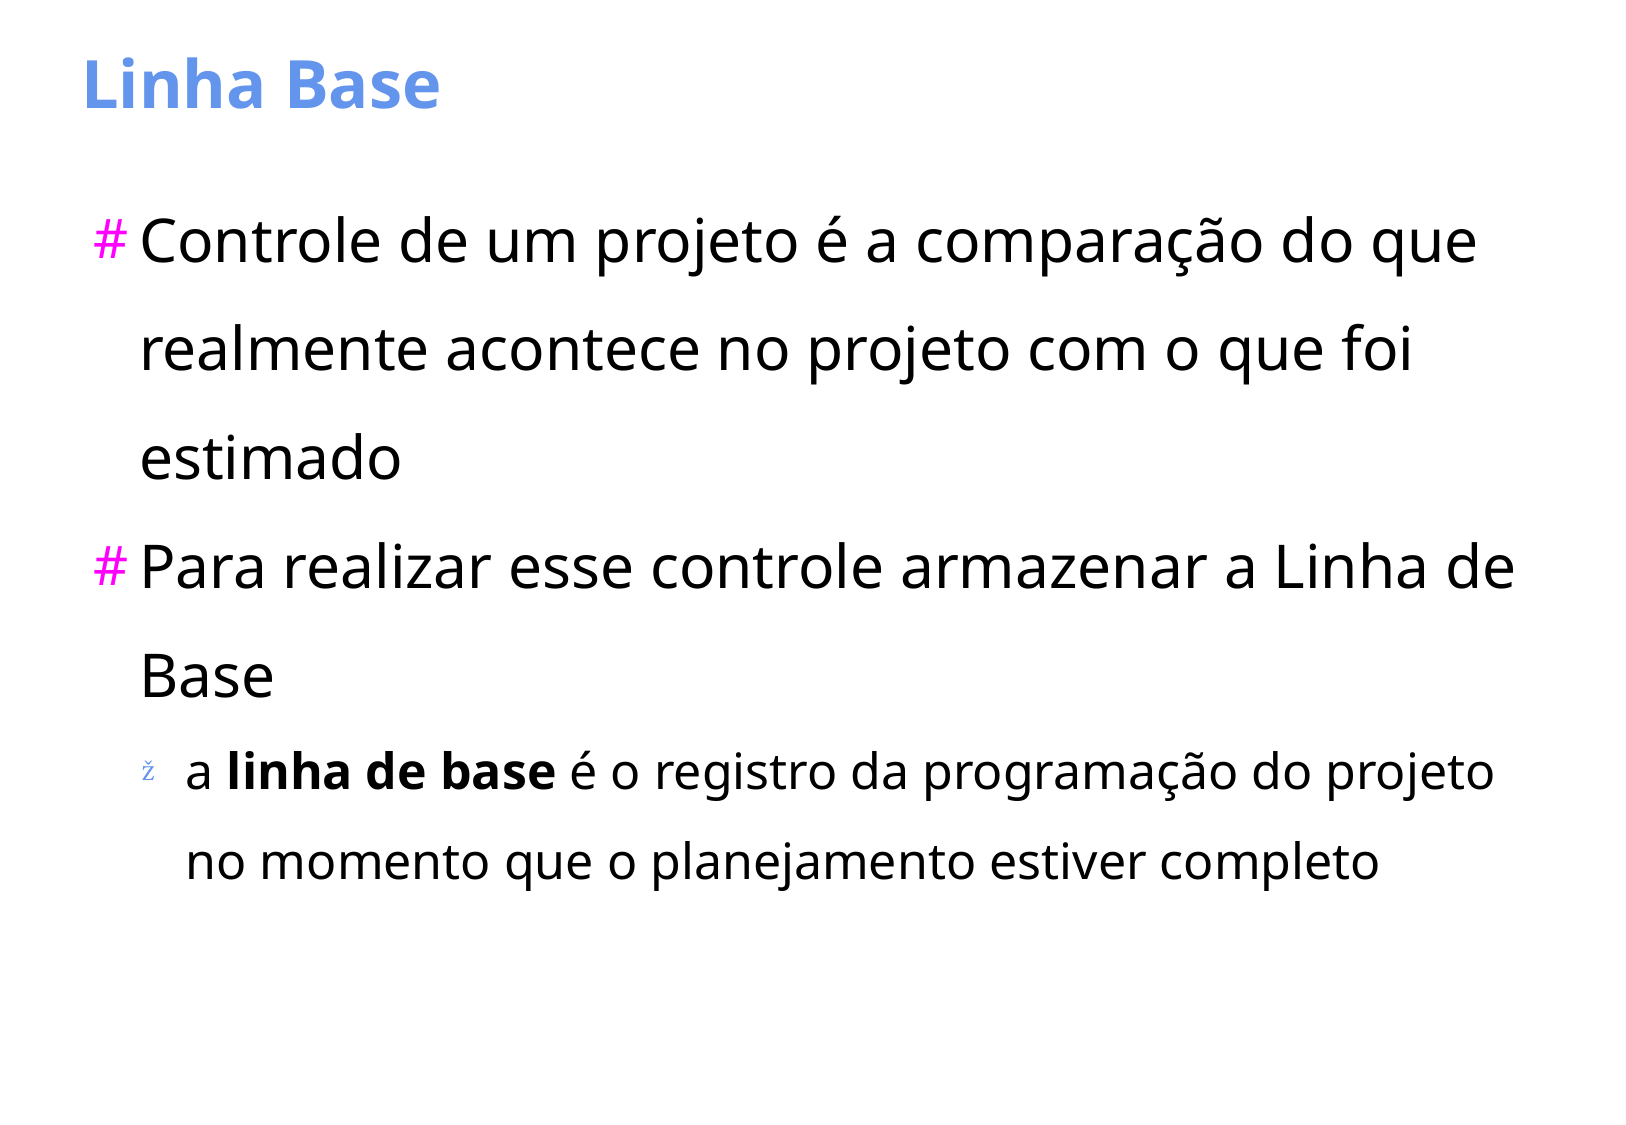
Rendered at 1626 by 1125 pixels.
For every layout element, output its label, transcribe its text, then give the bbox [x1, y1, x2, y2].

title Linha Base [81, 41, 1544, 122]
list Controle de um projeto é a comparação do que realmente acontece no projeto com o que foi estimado Para realizar esse controle armazenar a Linha de Base a linha de base é o registro da programação do projeto no momento que o planejamento estiver completo [81, 165, 1544, 1016]
